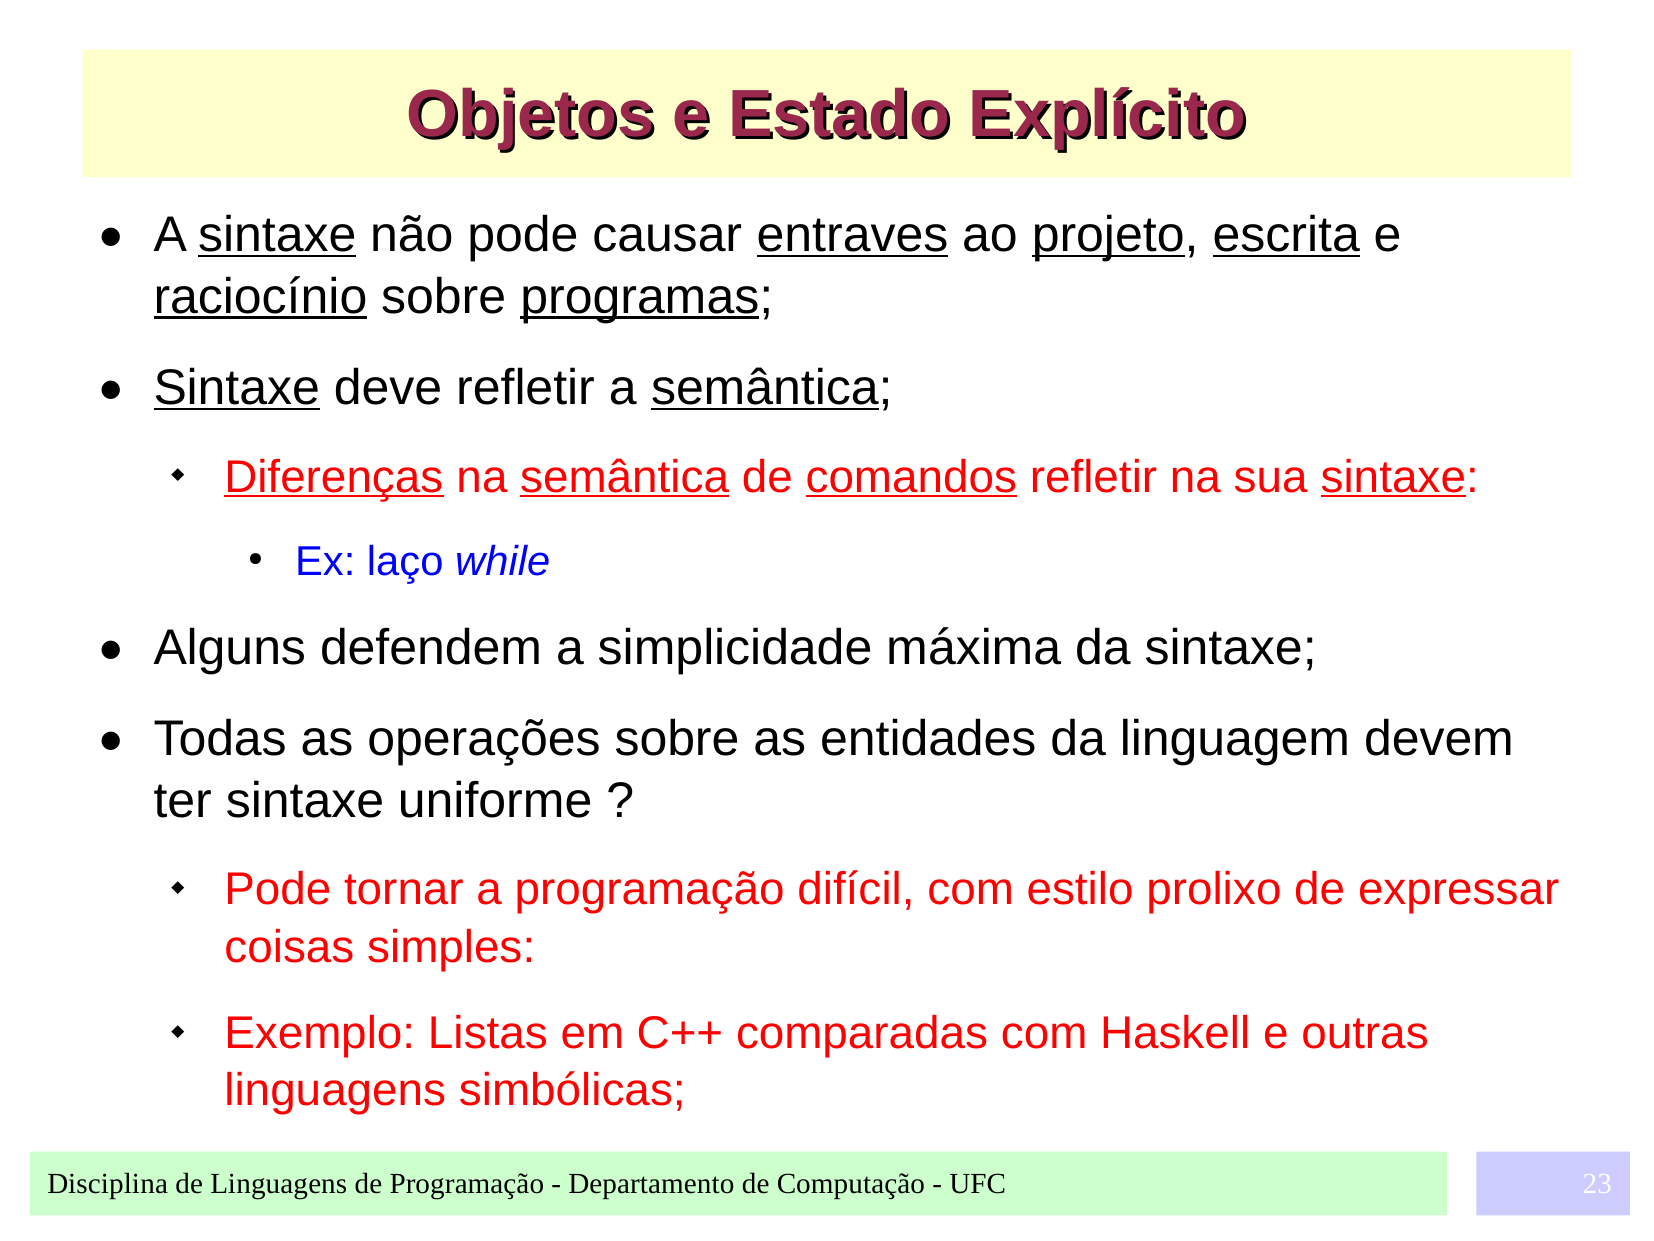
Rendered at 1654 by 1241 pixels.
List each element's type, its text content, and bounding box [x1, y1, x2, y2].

title Objetos e Estado Explícito [82, 49, 1571, 178]
list A sintaxe não pode causar entraves ao projeto, escrita e raciocínio sobre programas; Sintaxe deve refletir a semântica; Diferenças na semântica de comandos refletir na sua sintaxe: Ex: laço while Alguns defendem a simplicidade máxima da sintaxe; Todas as operações sobre as entidades da linguagem devem ter sintaxe uniforme ? Pode tornar a programação difícil, com estilo prolixo de expressar coisas simples: Exemplo: Listas em C++ comparadas com Haskell e outras linguagens simbólicas; [82, 206, 1571, 1137]
